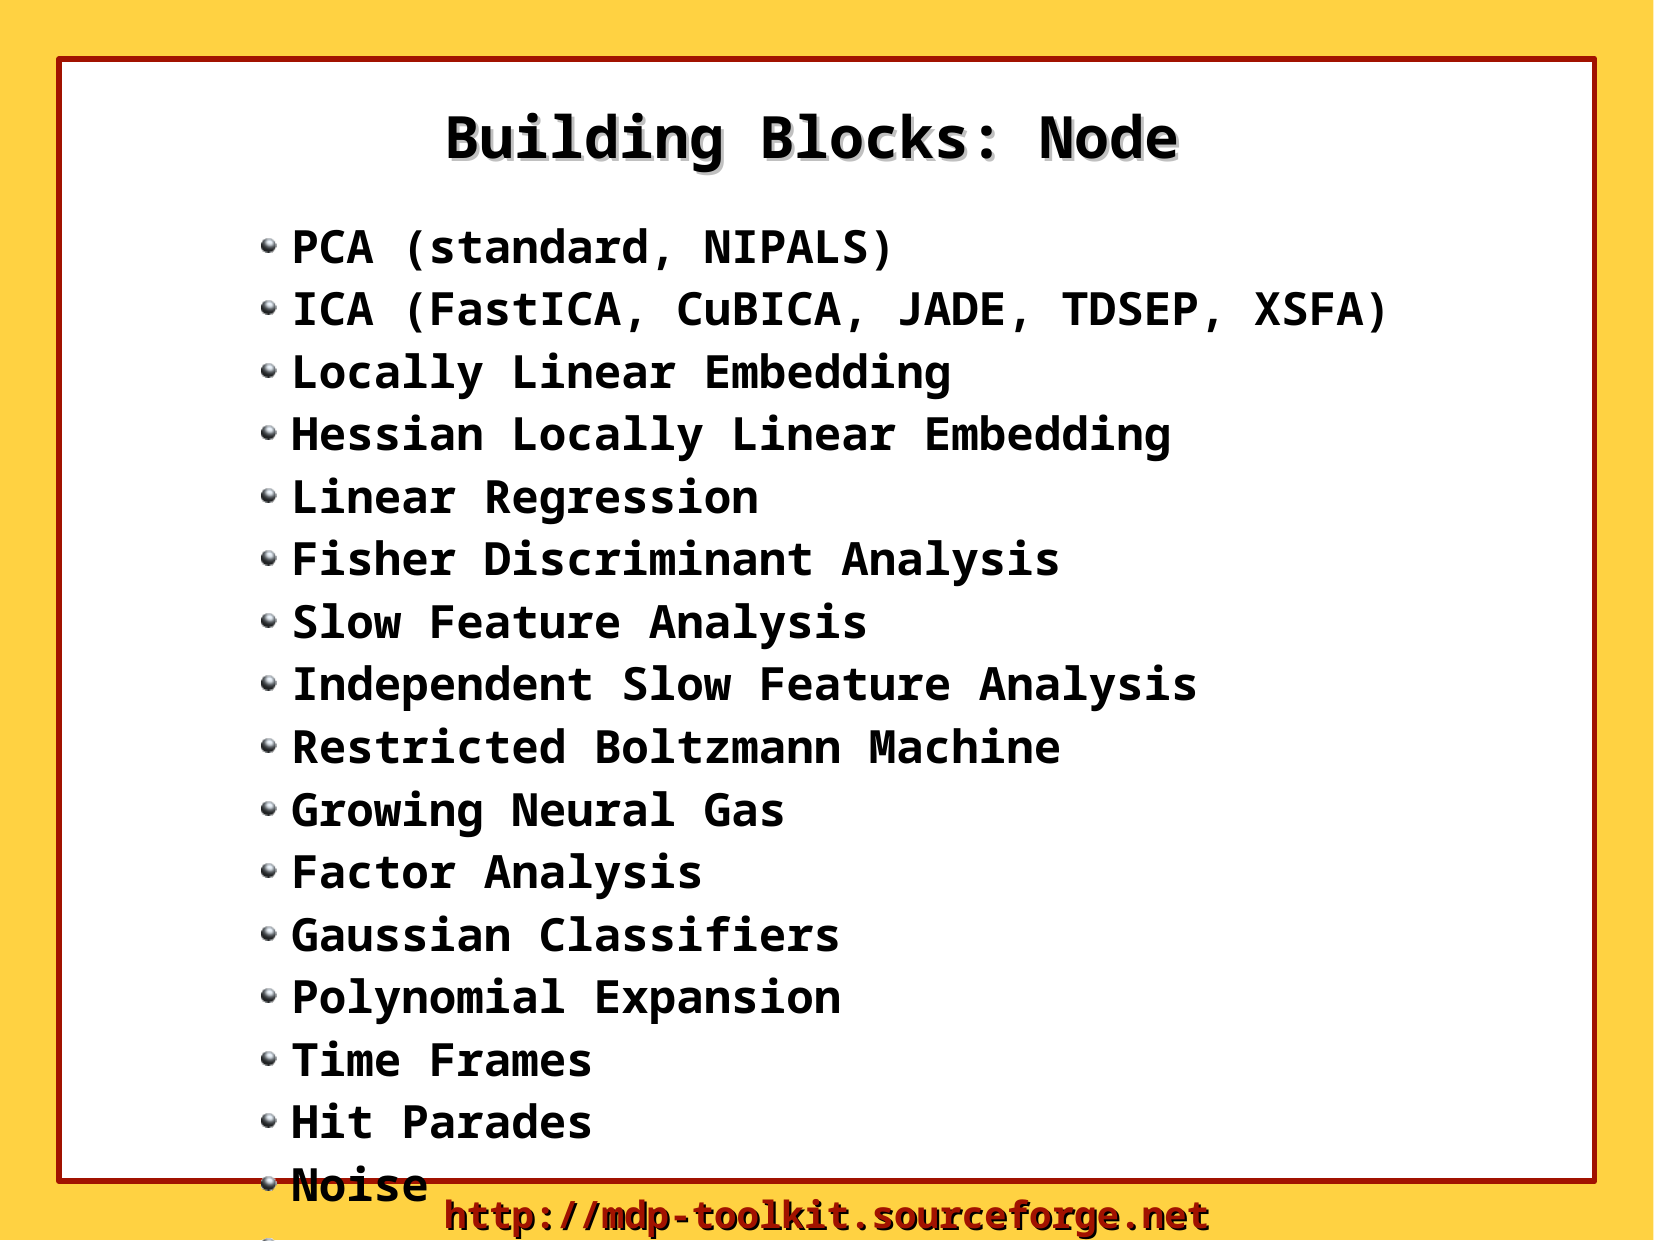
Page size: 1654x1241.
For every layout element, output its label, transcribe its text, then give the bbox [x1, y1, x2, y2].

text_box Building Blocks: Node [88, 88, 1536, 173]
text_box PCA (standard, NIPALS) ICA (FastICA, CuBICA, JADE, TDSEP, XSFA) Locally Linear Embedding Hessian Locally Linear Embedding Linear Regression Fisher Discriminant Analysis Slow Feature Analysis Independent Slow Feature Analysis Restricted Boltzmann Machine Growing Neural Gas Factor Analysis Gaussian Classifiers Polynomial Expansion Time Frames Hit Parades Noise ... [247, 206, 1407, 1149]
picture [261, 1176, 277, 1191]
